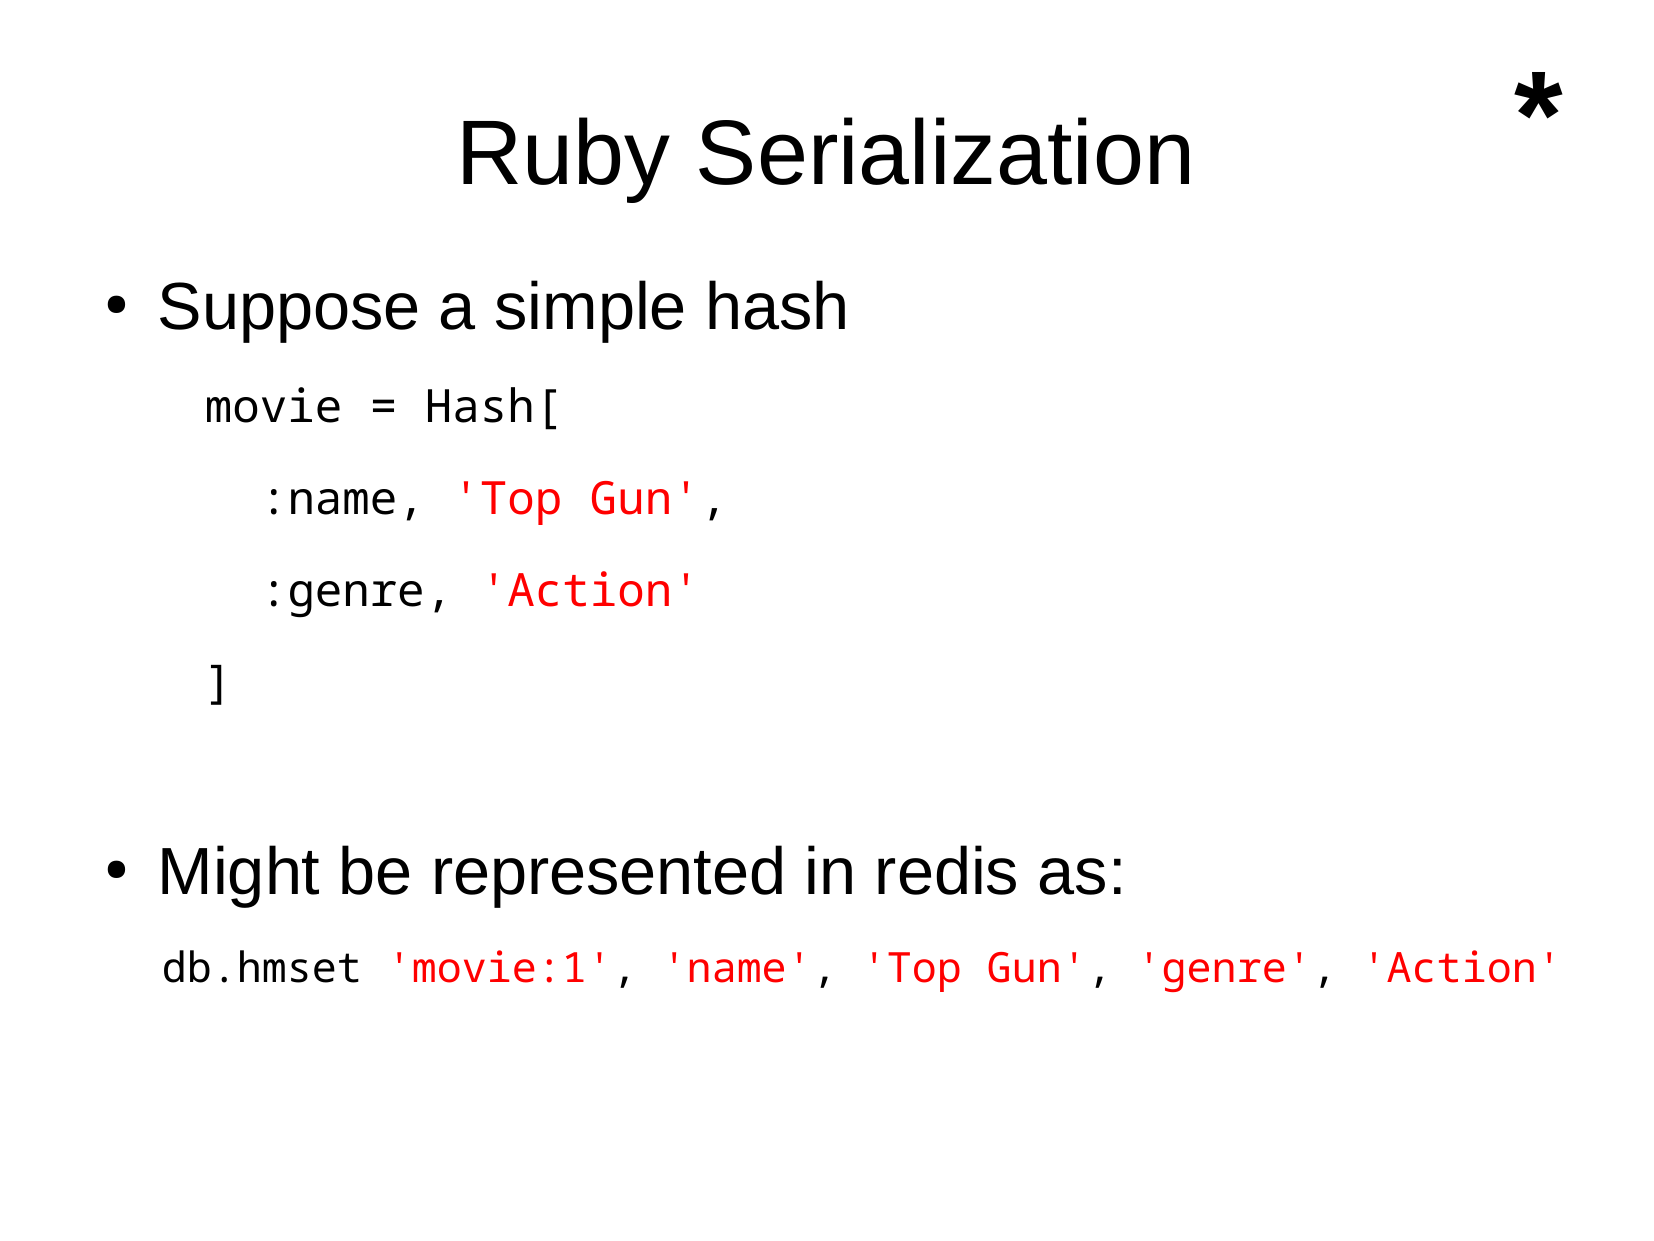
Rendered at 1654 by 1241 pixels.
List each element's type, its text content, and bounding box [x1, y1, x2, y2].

title Ruby Serialization [82, 49, 1571, 257]
list Suppose a simple hash movie = Hash[ :name, 'Top Gun', :genre, 'Action' ] Might be represented in redis as: db.hmset 'movie:1', 'name', 'Top Gun', 'genre', 'Action' [86, 268, 1576, 1088]
text_box * [1500, 37, 1576, 193]
